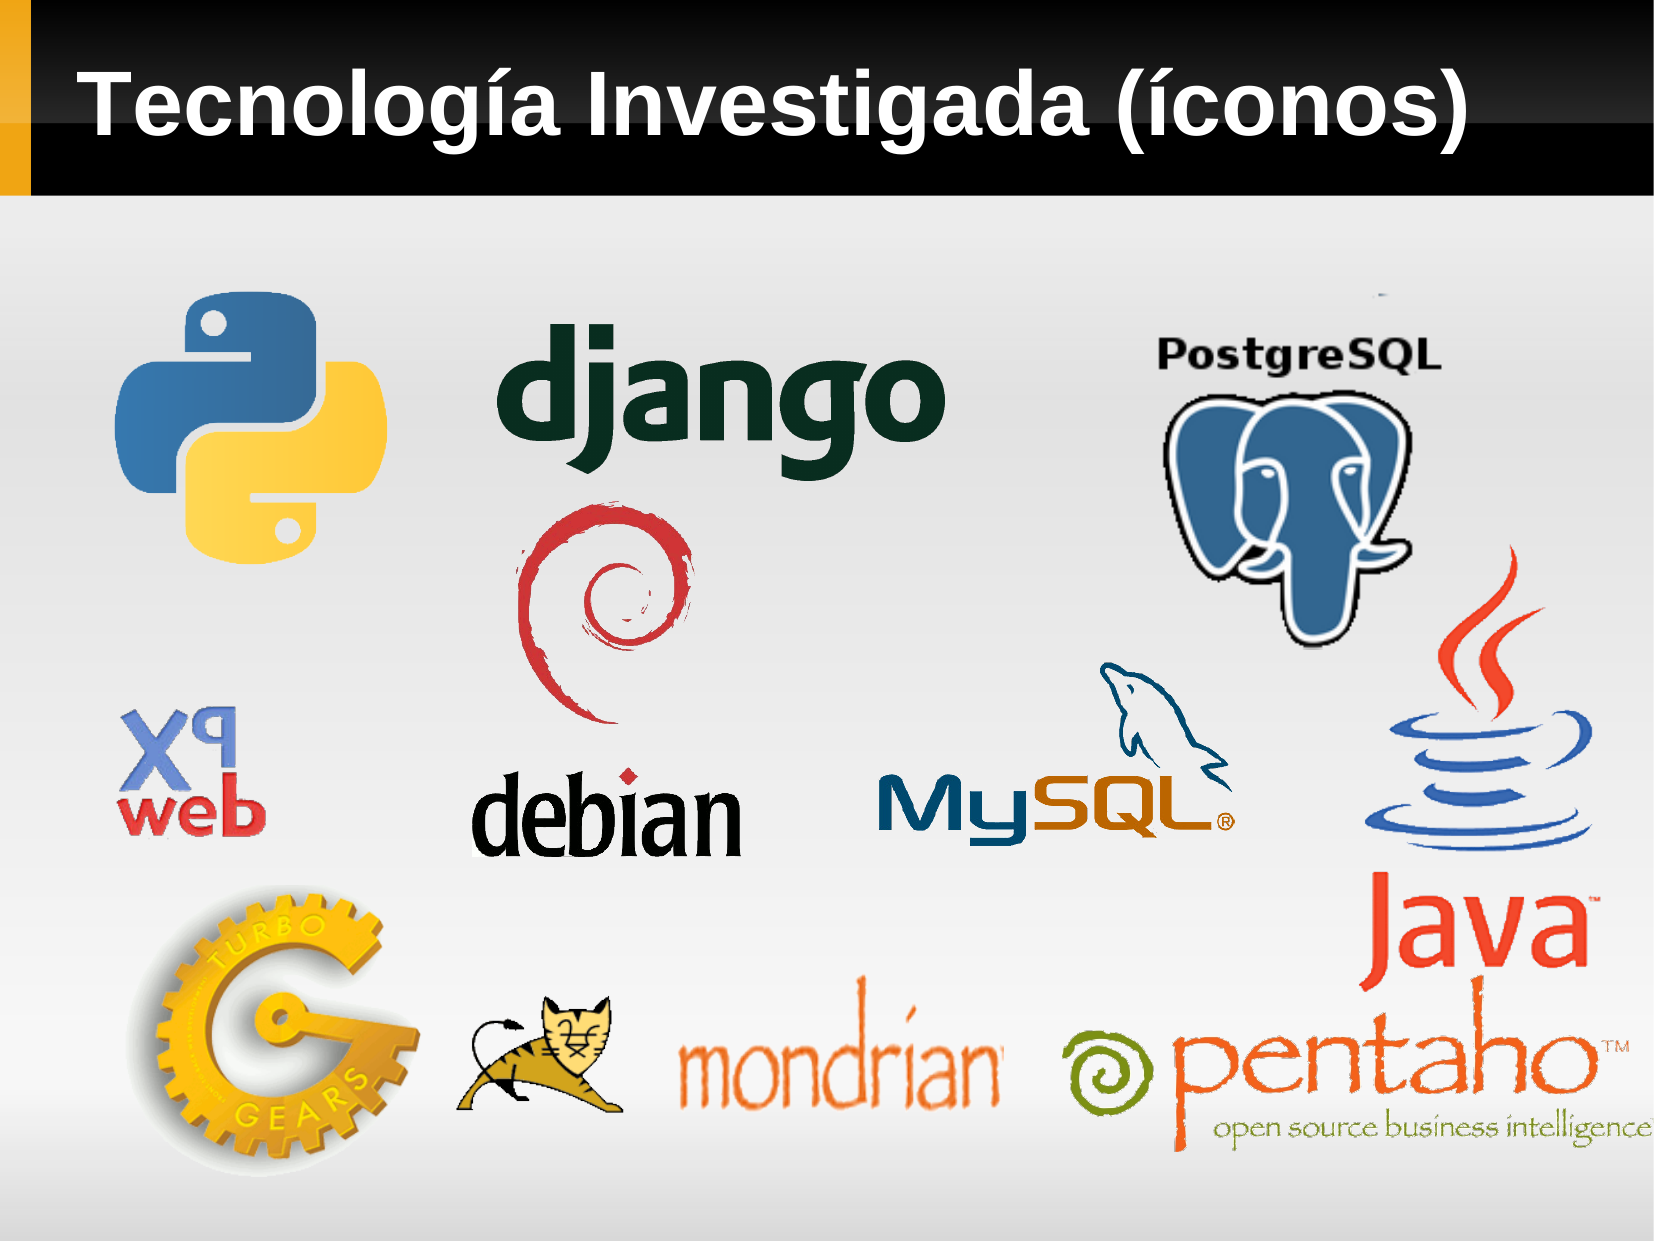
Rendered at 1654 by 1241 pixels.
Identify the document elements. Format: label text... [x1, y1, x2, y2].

title Tecnología Investigada (íconos) [76, 0, 1565, 208]
picture [0, 0, 1654, 1241]
